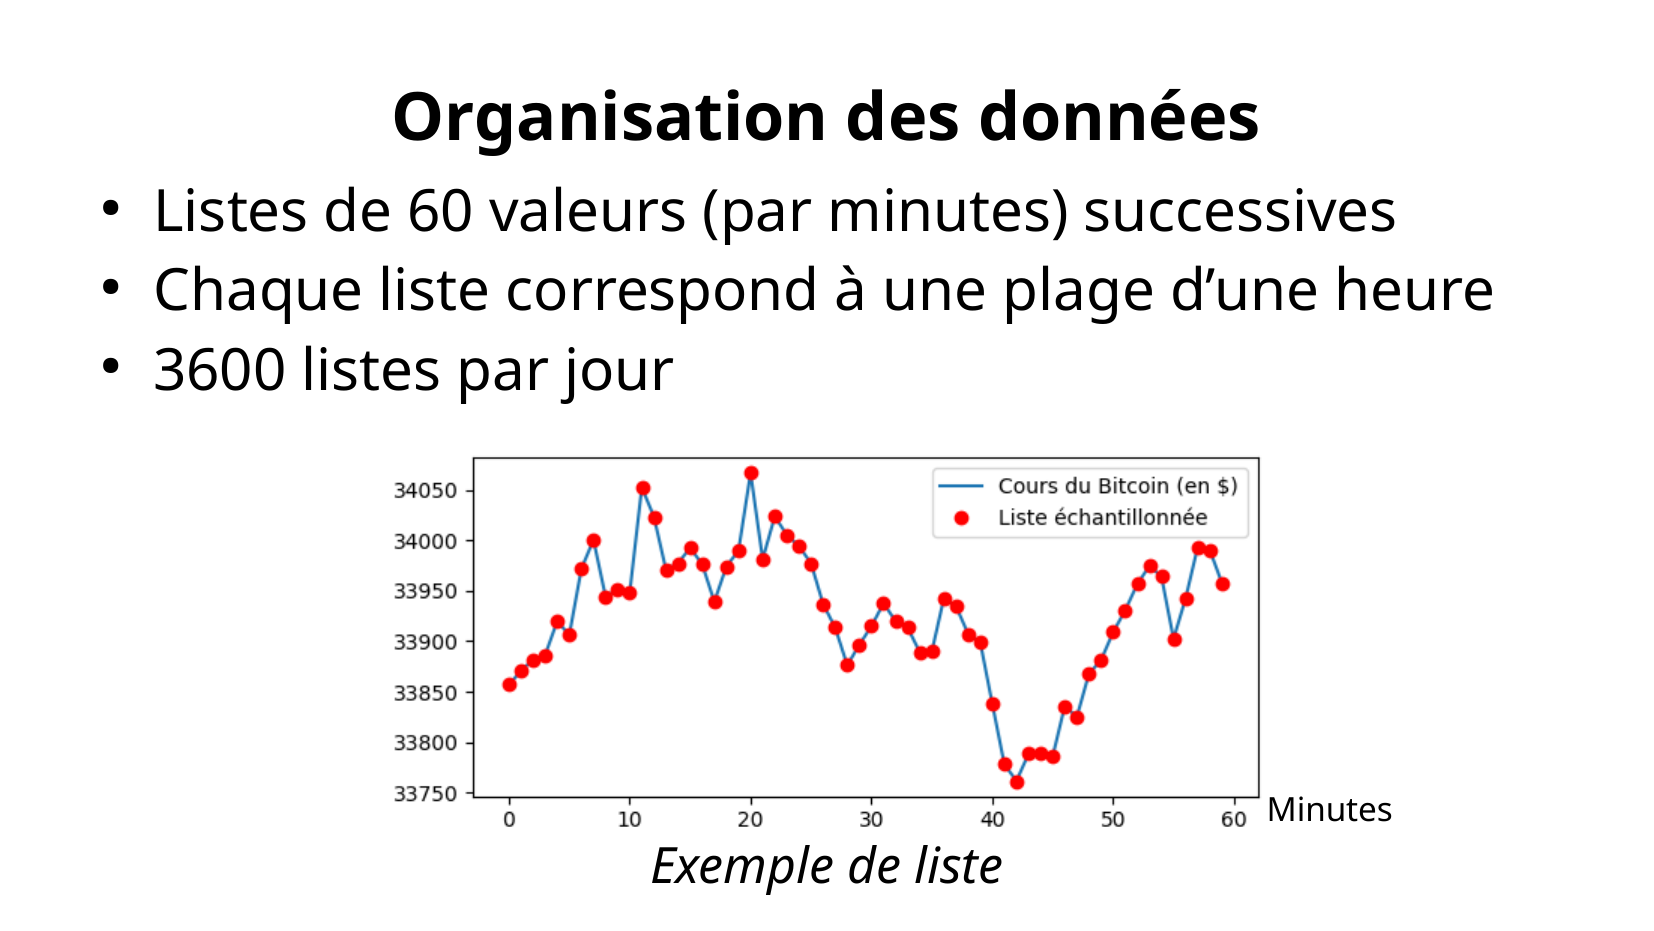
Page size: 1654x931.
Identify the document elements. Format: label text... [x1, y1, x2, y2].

text_box Exemple de liste [531, 845, 1123, 931]
text_box Minutes [1251, 778, 1430, 845]
list Listes de 60 valeurs (par minutes) successives Chaque liste correspond à une plage d’une heure 3600 listes par jour [82, 169, 1571, 709]
picture [383, 431, 1270, 845]
title Organisation des données [82, 37, 1571, 169]
